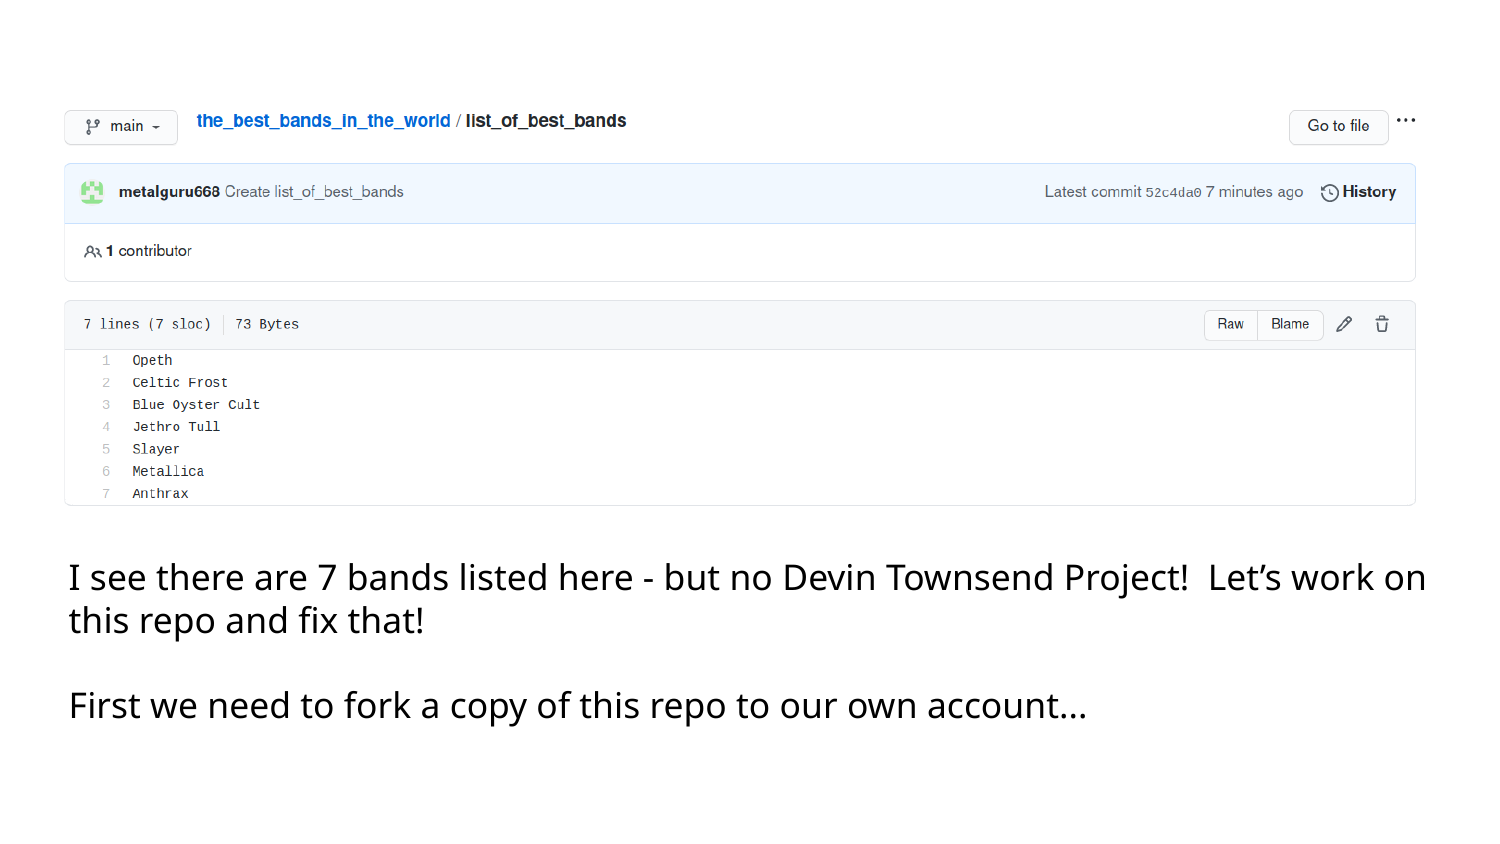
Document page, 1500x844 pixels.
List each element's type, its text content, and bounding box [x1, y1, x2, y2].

picture [40, 90, 1429, 516]
text_box I see there are 7 bands listed here - but no Devin Townsend Project! Let’s work on this repo and fix that! First we need to fork a copy of this repo to our own account... [53, 540, 1459, 754]
